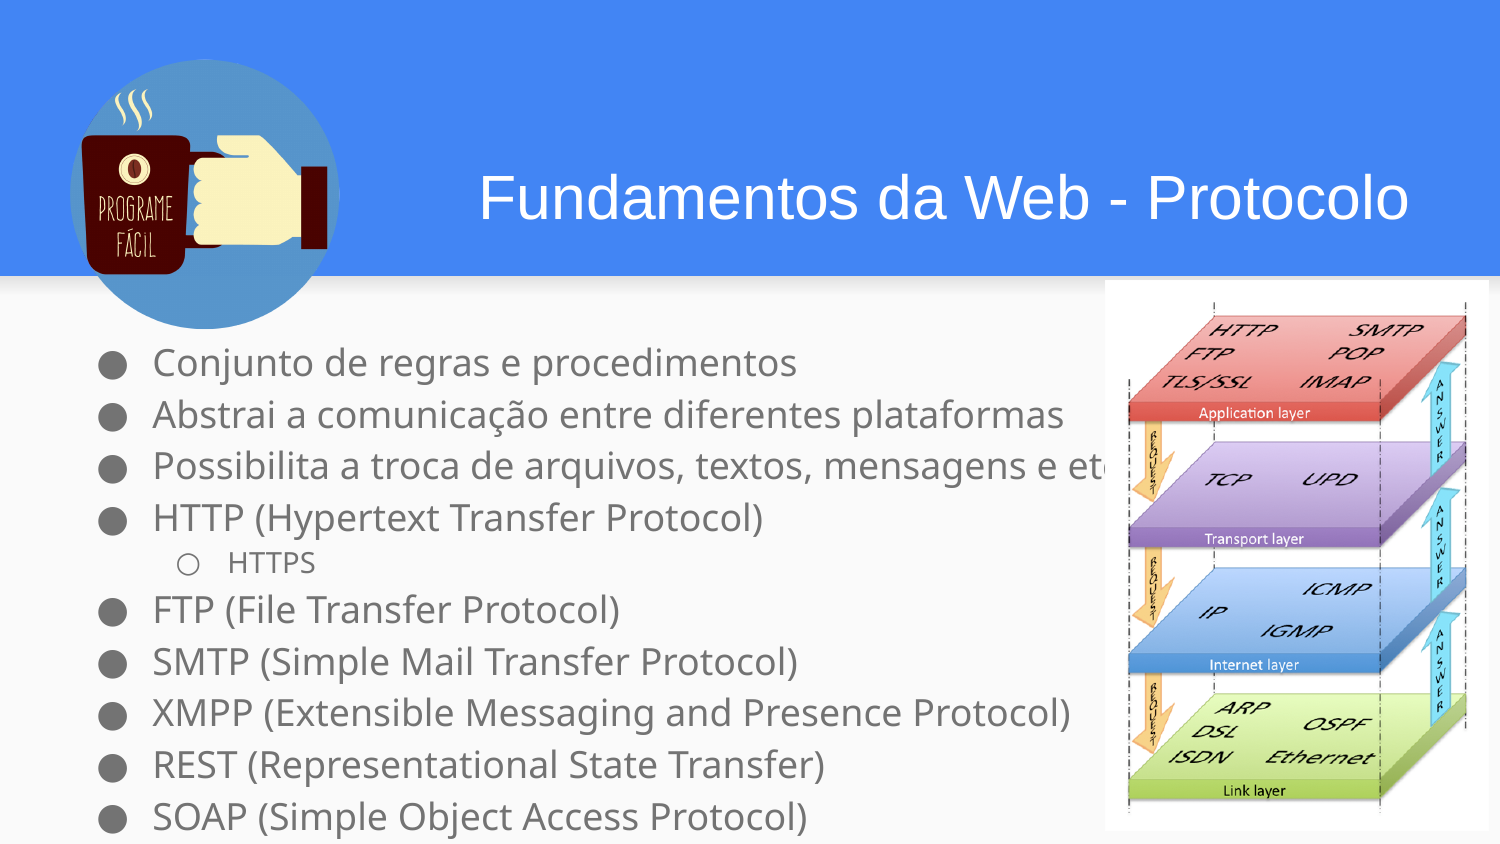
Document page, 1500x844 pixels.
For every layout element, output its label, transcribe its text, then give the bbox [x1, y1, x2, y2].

picture [1105, 280, 1489, 831]
picture [24, 57, 385, 330]
title Fundamentos da Web - Protocolo [385, 121, 1427, 248]
list Conjunto de regras e procedimentos Abstrai a comunicação entre diferentes plataformas Possibilita a troca de arquivos, textos, mensagens e etc… HTTP (Hypertext Transfer Protocol) HTTPS FTP (File Transfer Protocol) SMTP (Simple Mail Transfer Protocol) XMPP (Extensible Messaging and Presence Protocol) REST (Representational State Transfer) SOAP (Simple Object Access Protocol) [62, 317, 1105, 794]
